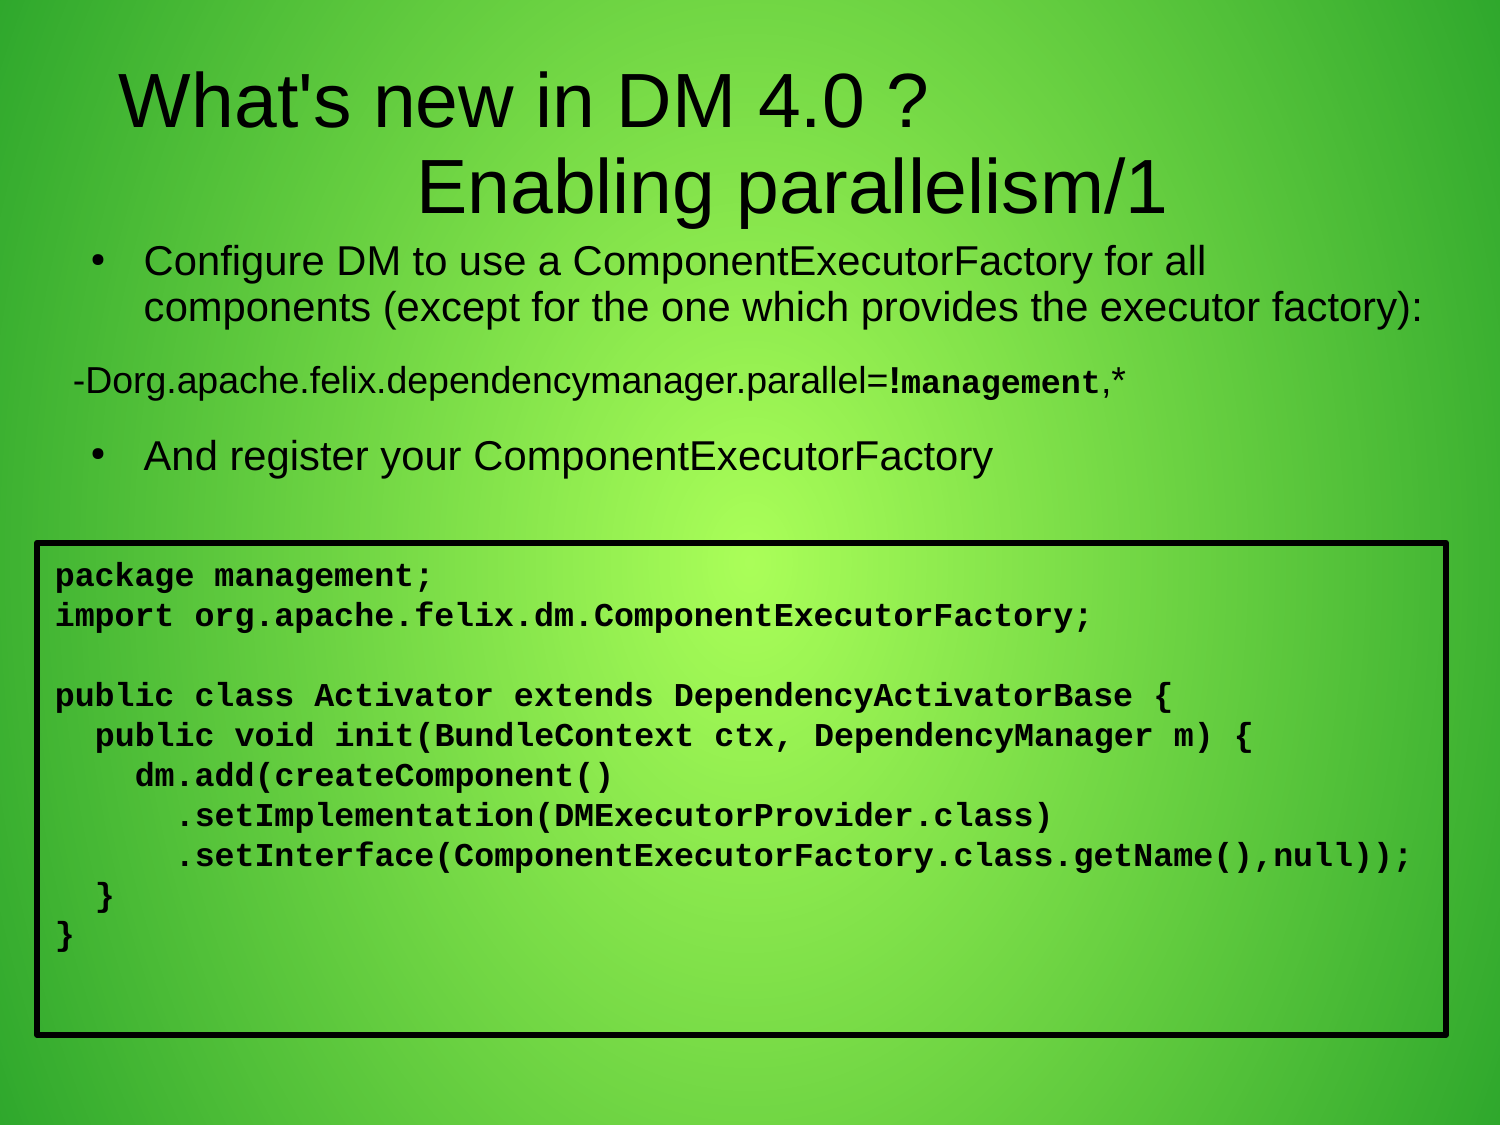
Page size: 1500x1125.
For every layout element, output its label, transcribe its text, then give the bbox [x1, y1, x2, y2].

list Configure DM to use a ComponentExecutorFactory for all components (except for the one which provides the executor factory): -Dorg.apache.felix.dependencymanager.parallel=!management,* And register your ComponentExecutorFactory [72, 237, 1433, 540]
title What's new in DM 4.0 ? Enabling parallelism/1 [112, 57, 1388, 230]
text_box package management; import org.apache.felix.dm.ComponentExecutorFactory; public class Activator extends DependencyActivatorBase { public void init(BundleContext ctx, DependencyManager m) { dm.add(createComponent() .setImplementation(DMExecutorProvider.class) .setInterface(ComponentExecutorFactory.class.getName(),null)); } } [37, 542, 1447, 1035]
